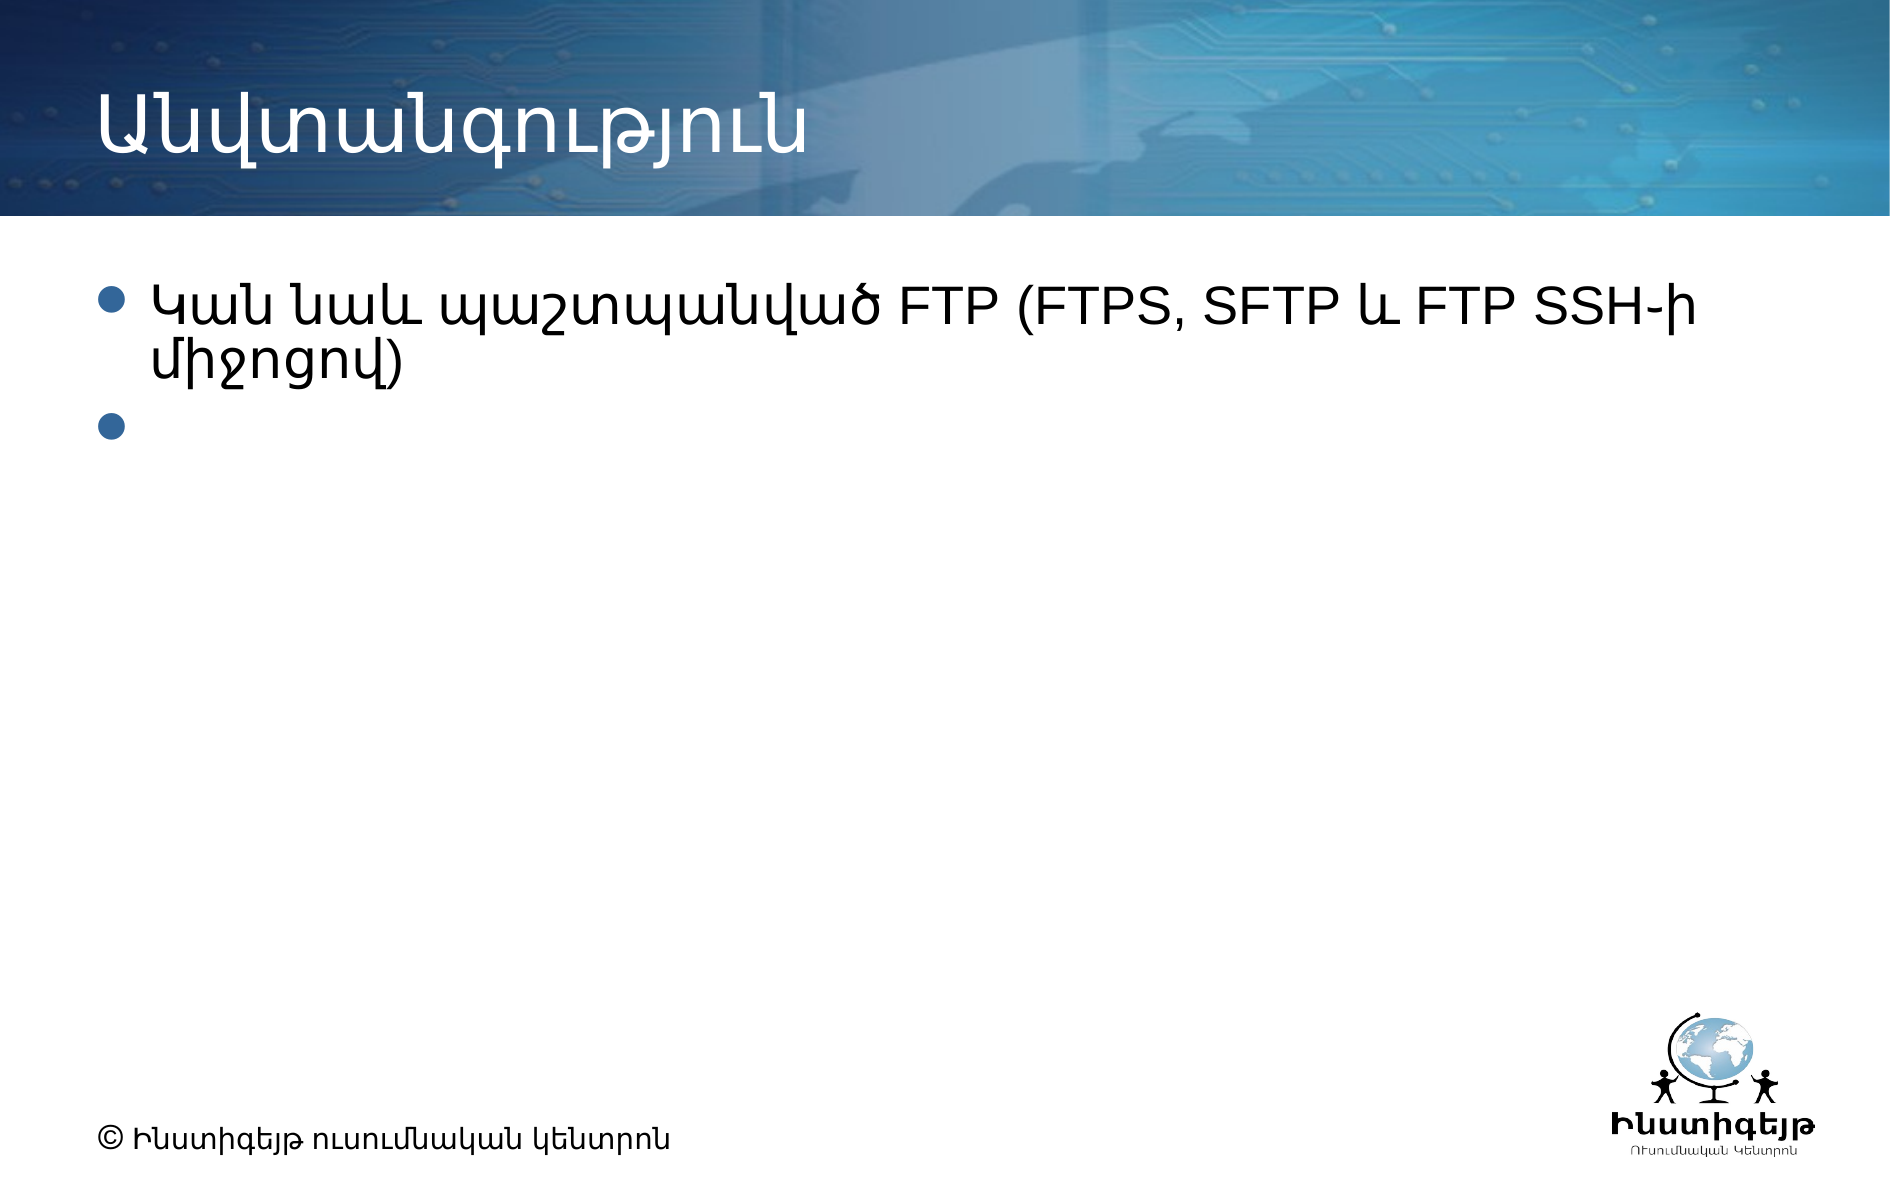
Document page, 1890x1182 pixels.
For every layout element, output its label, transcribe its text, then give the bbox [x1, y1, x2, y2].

title Անվտանգություն [94, 47, 1793, 51]
list Կան նաև պաշտպանված FTP (FTPS, SFTP և FTP SSH֊ի միջոցով) [94, 281, 1794, 301]
picture [0, 0, 1890, 216]
picture [1612, 1012, 1815, 1157]
